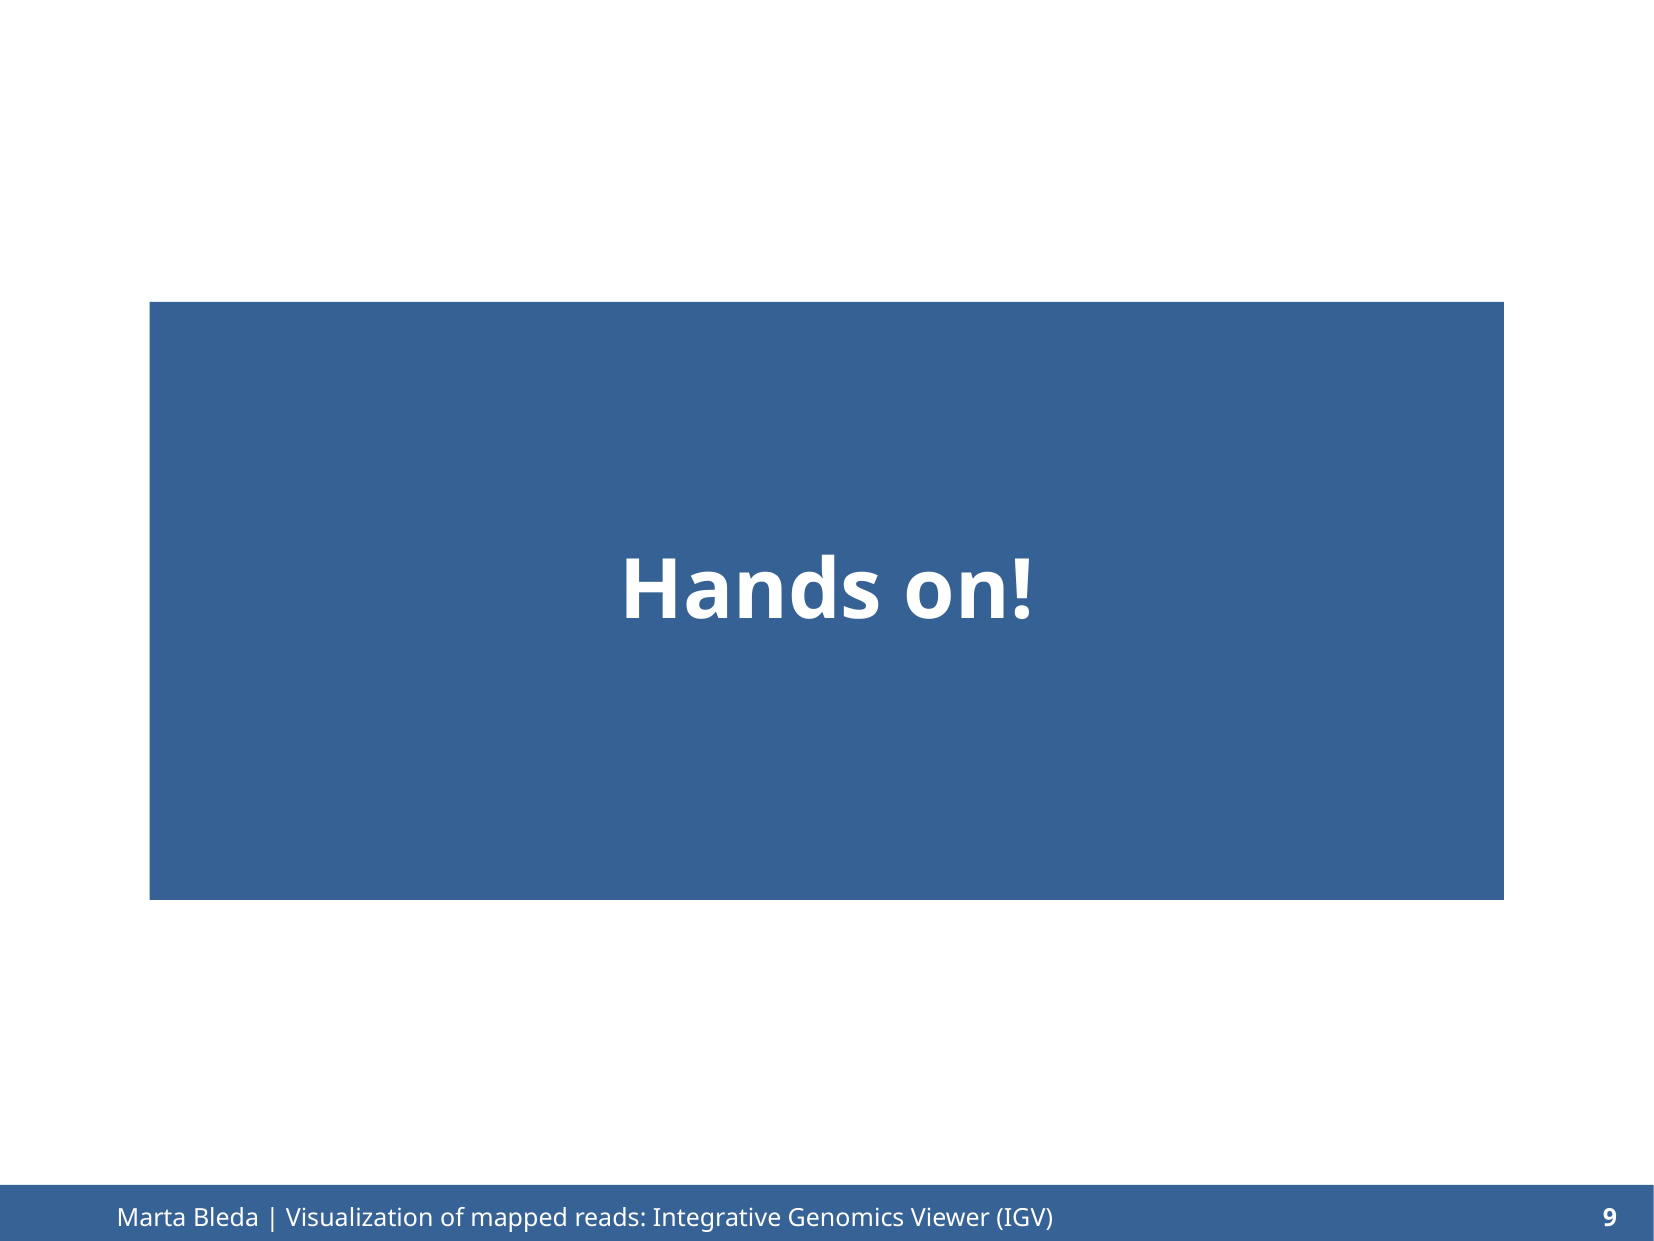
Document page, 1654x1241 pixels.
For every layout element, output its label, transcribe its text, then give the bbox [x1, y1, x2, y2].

title Hands on! [219, 482, 1435, 690]
